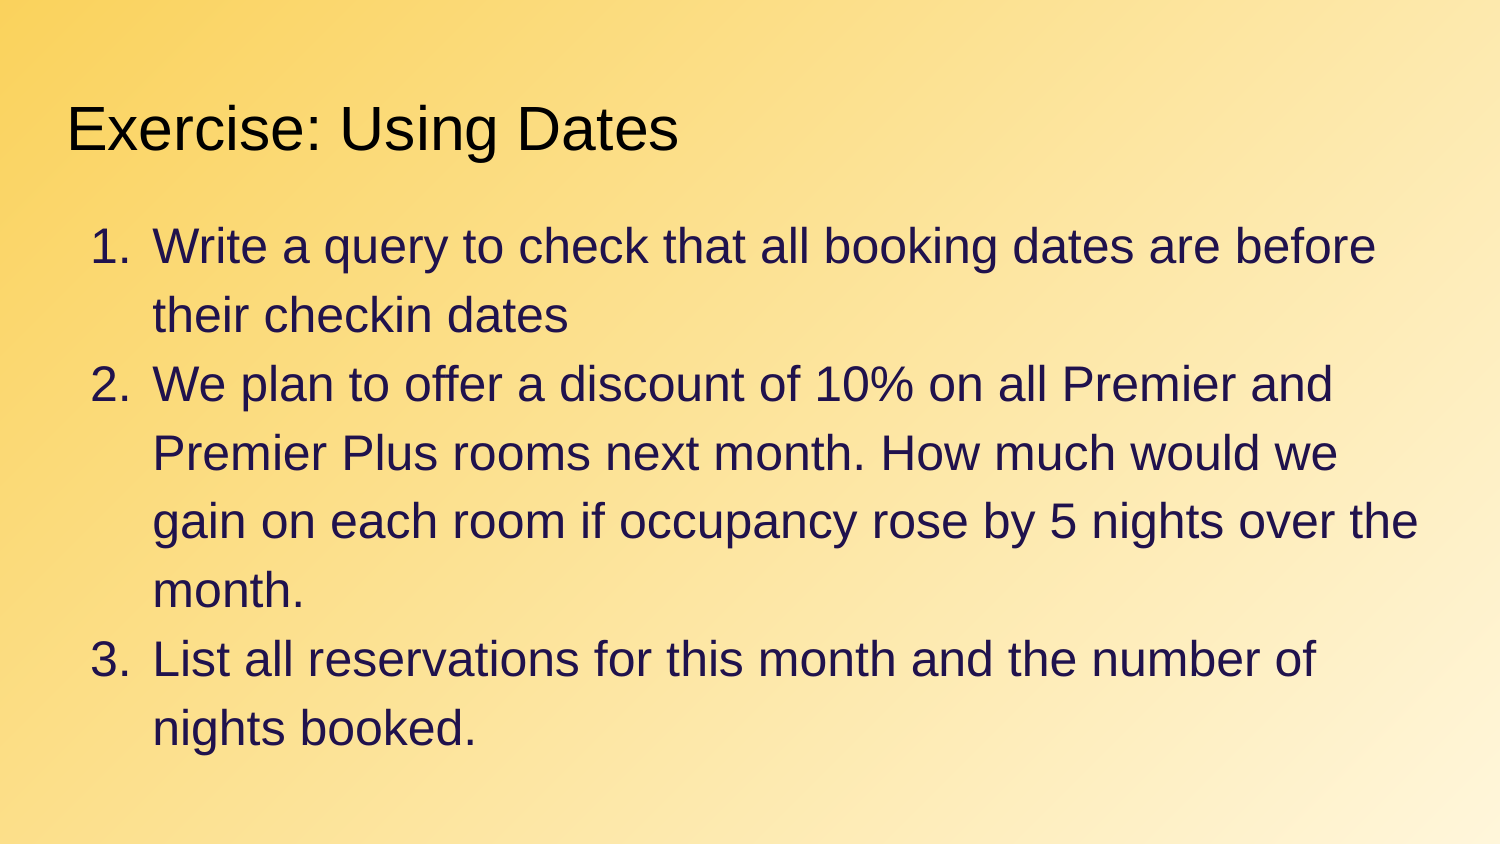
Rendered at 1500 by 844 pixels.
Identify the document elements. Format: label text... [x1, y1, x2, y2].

title Exercise: Using Dates [51, 72, 1449, 167]
list Write a query to check that all booking dates are before their checkin dates We plan to offer a discount of 10% on all Premier and Premier Plus rooms next month. How much would we gain on each room if occupancy rose by 5 nights over the month. List all reservations for this month and the number of nights booked. [62, 189, 1461, 750]
